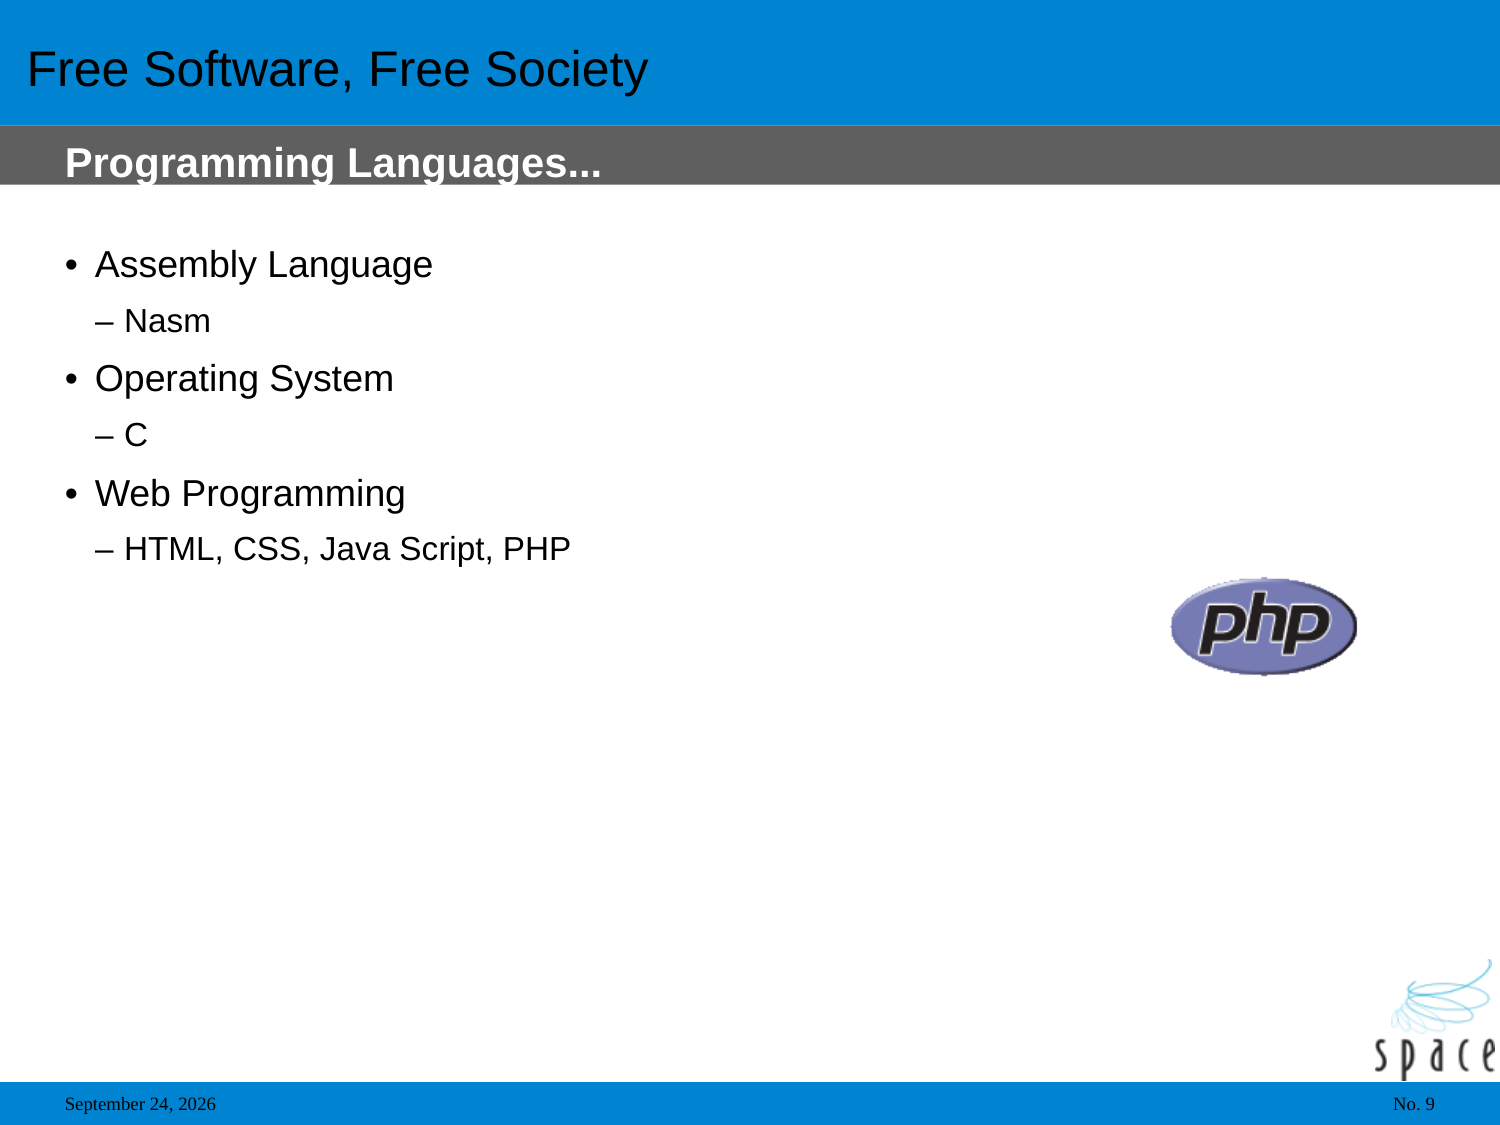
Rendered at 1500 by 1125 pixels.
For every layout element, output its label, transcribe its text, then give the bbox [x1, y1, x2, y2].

list Assembly Language Nasm Operating System C Web Programming HTML, CSS, Java Script, PHP [64, 243, 1436, 972]
picture [1375, 959, 1495, 1081]
title Programming Languages... [64, 139, 1436, 187]
picture [1170, 574, 1359, 680]
